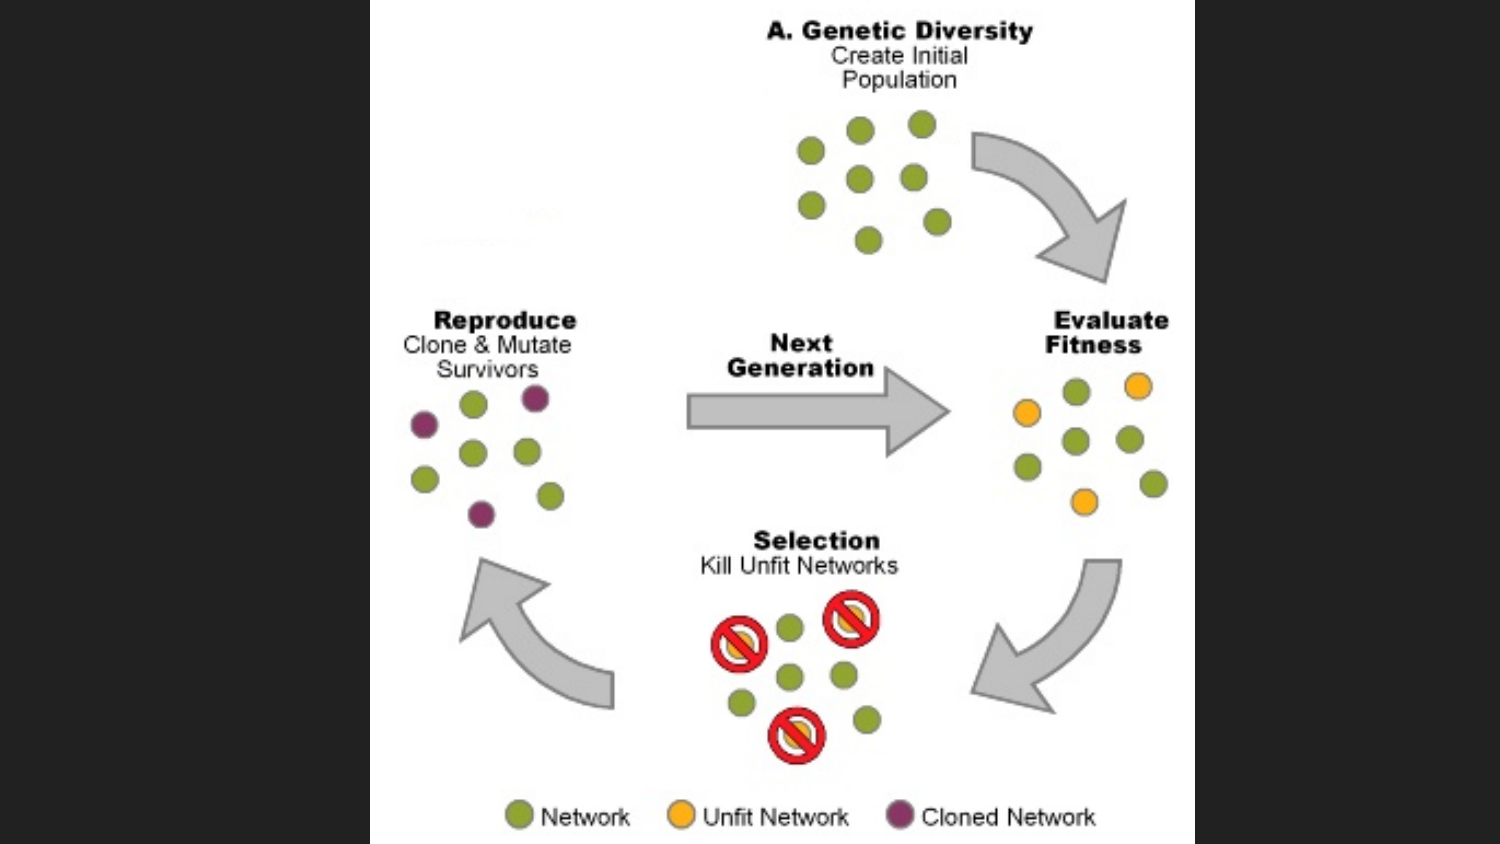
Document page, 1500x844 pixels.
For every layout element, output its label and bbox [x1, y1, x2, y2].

picture [370, 0, 1195, 844]
